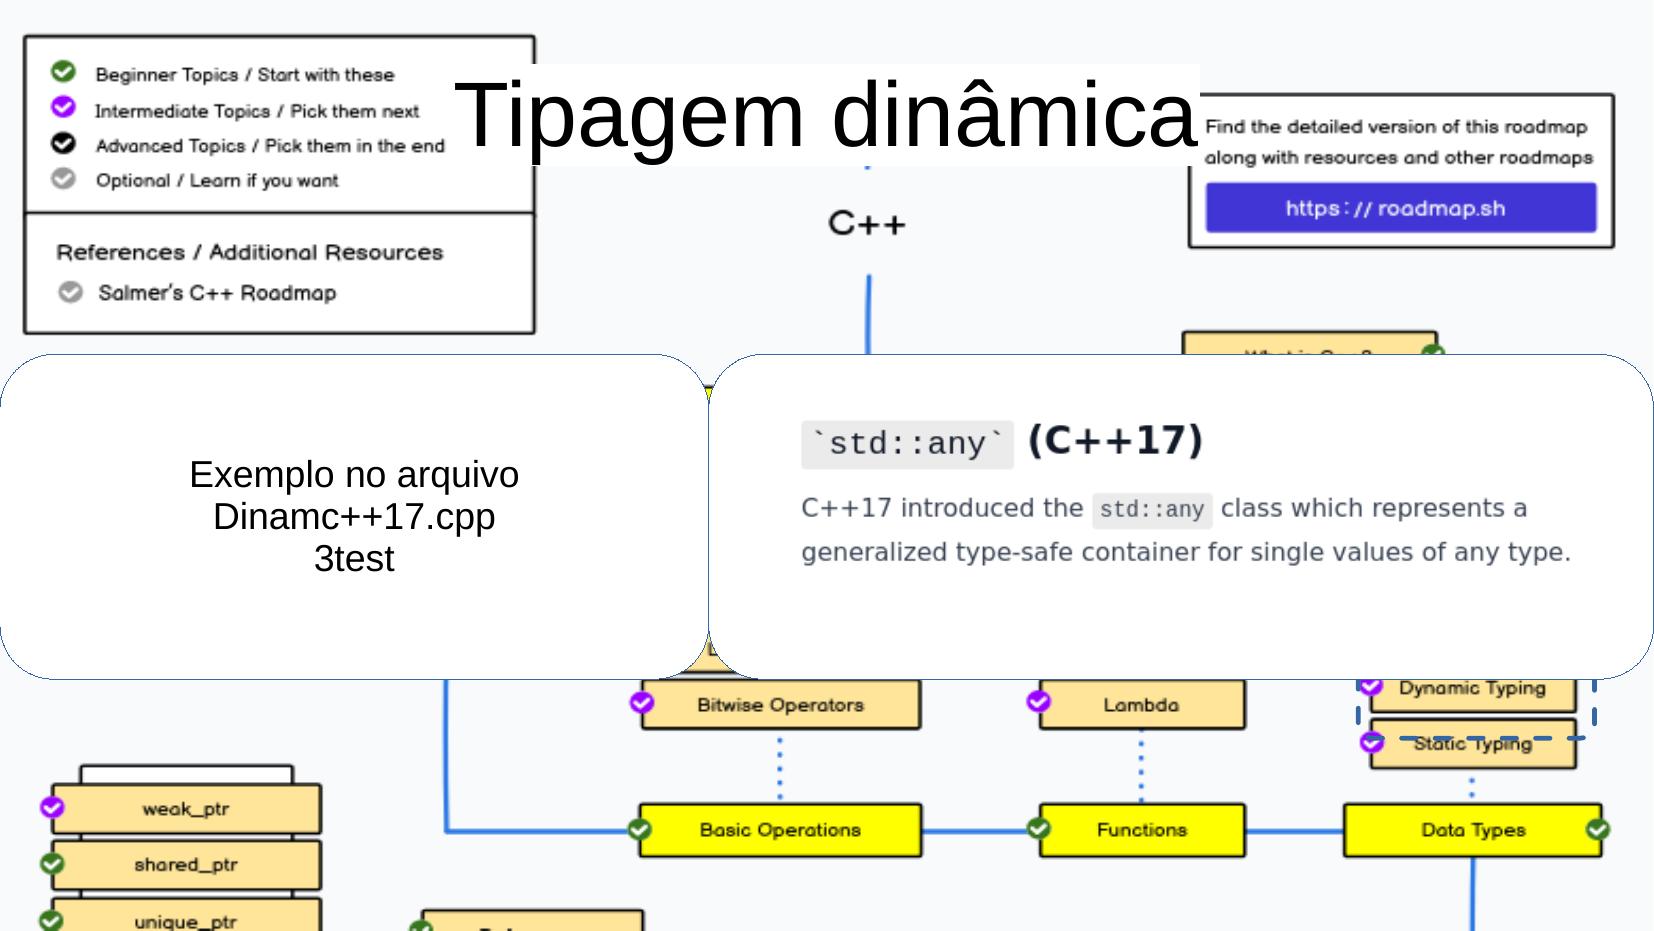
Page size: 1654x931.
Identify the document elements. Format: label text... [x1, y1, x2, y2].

text_box [709, 354, 1654, 680]
picture [789, 413, 1595, 591]
title Tipagem dinâmica [82, 37, 1571, 193]
picture [0, 0, 1654, 400]
picture [0, 634, 1654, 931]
text_box Exemplo no arquivo Dinamc++17.cpp 3test [0, 354, 709, 680]
